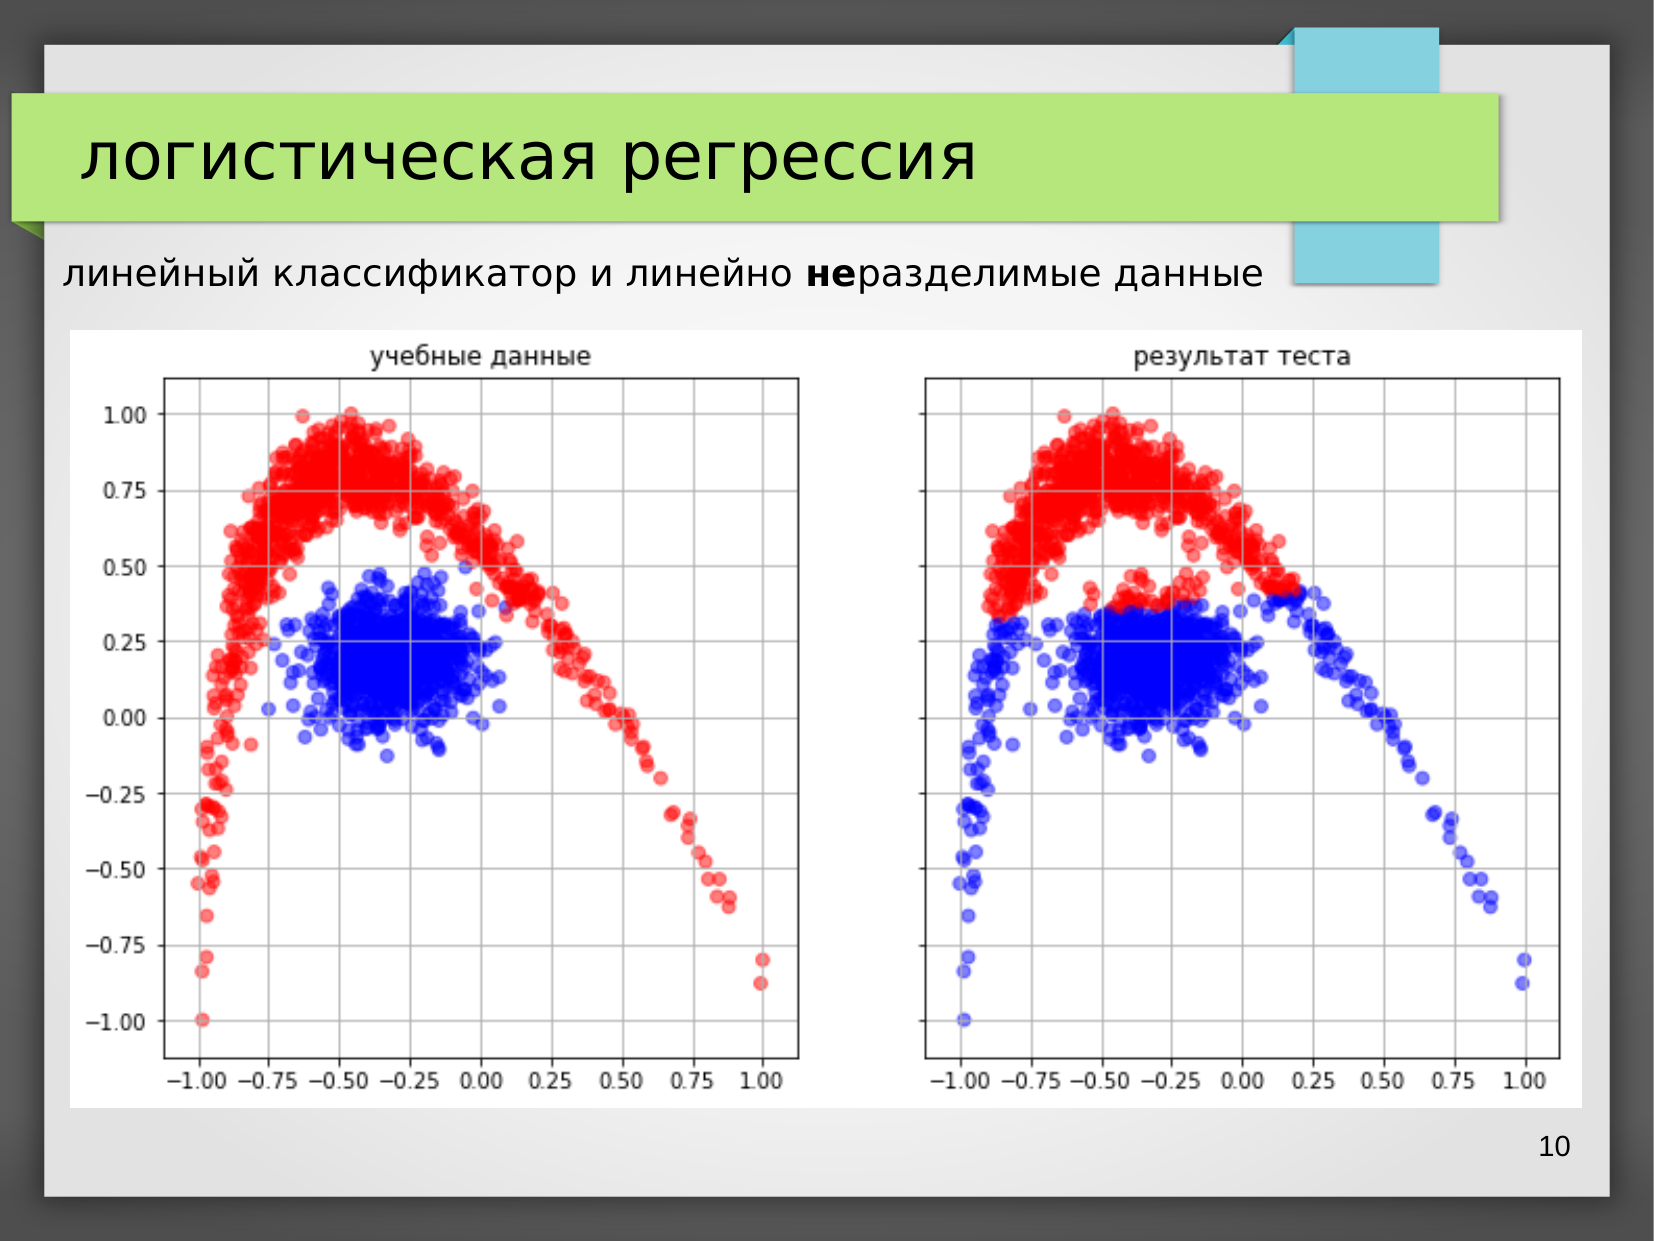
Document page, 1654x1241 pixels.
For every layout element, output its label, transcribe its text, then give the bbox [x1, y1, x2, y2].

title логистическая регрессия [79, 108, 1462, 205]
picture [0, 0, 1654, 1241]
text_box линейный классификатор и линейно неразделимые данные [47, 244, 1536, 308]
